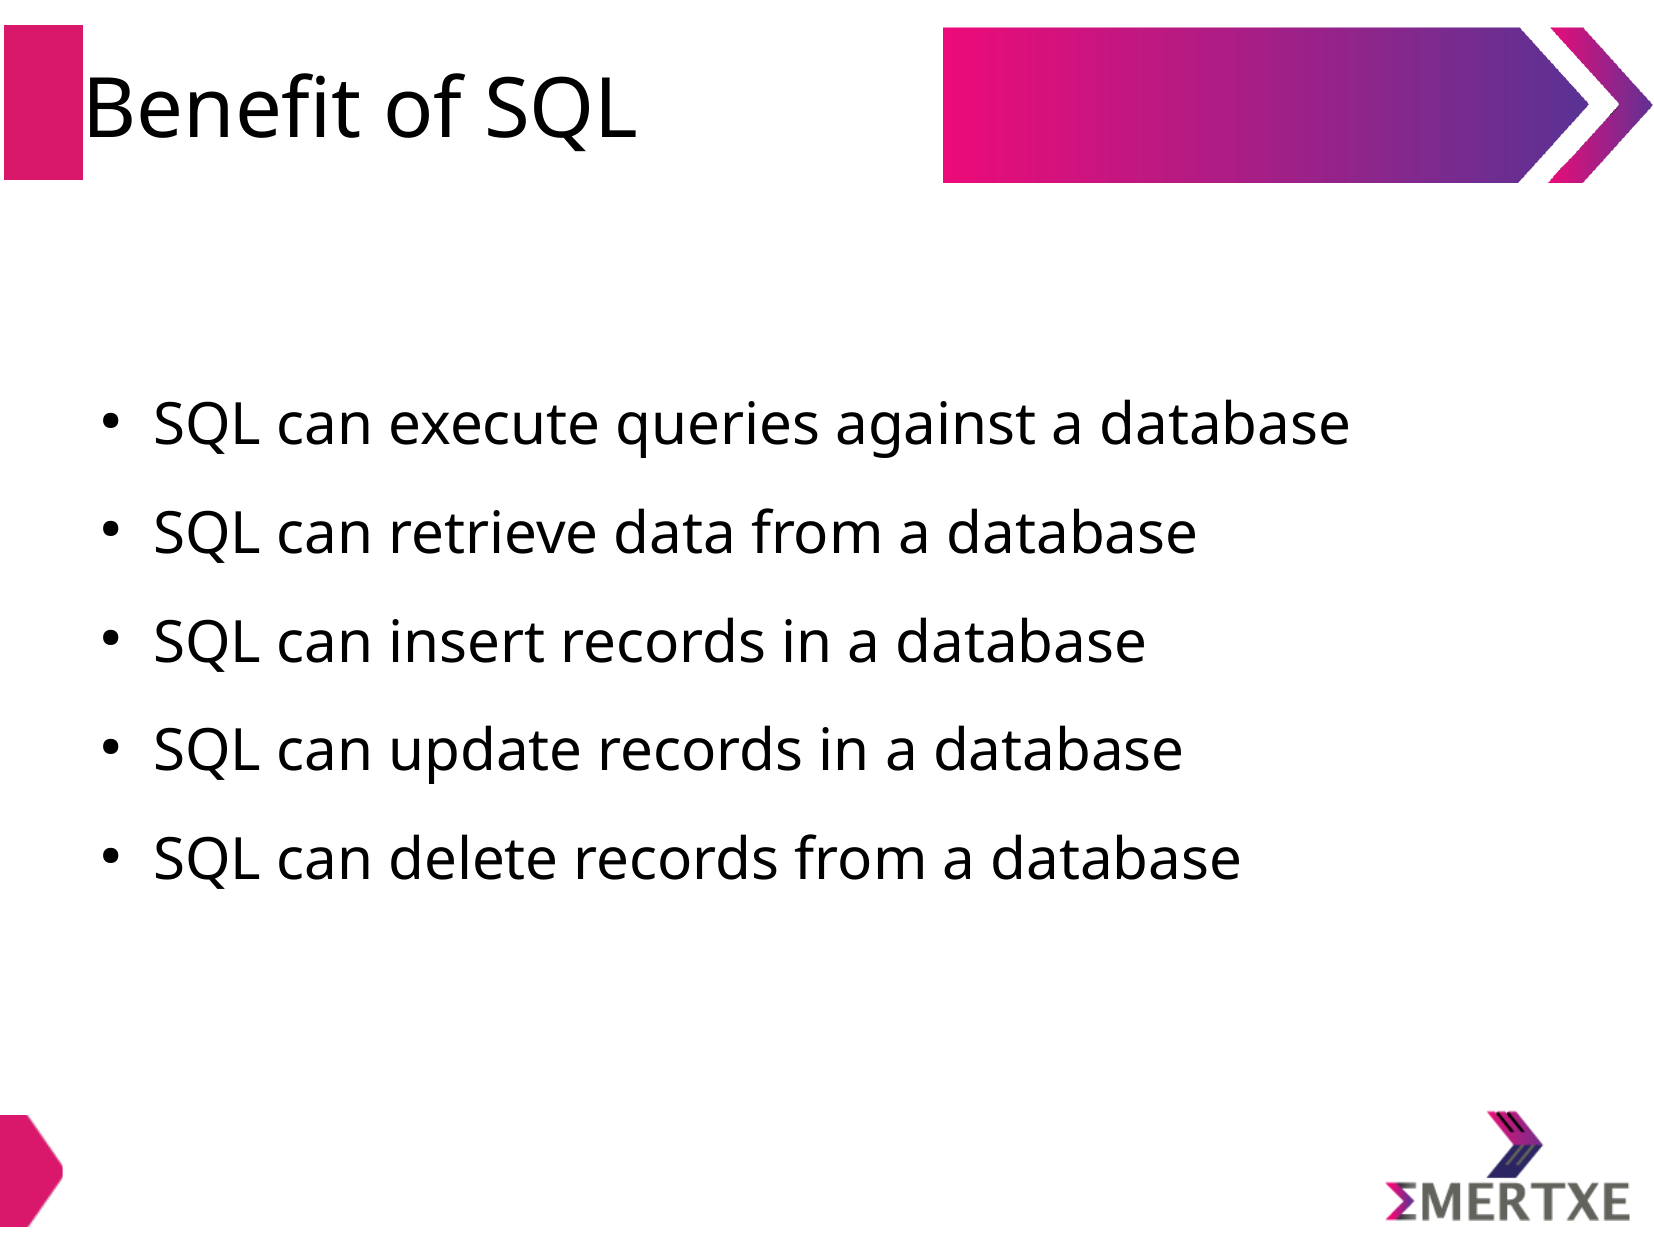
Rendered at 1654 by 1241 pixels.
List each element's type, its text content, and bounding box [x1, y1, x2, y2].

title Benefit of SQL [82, 2, 1571, 210]
list SQL can execute queries against a database SQL can retrieve data from a database SQL can insert records in a database SQL can update records in a database SQL can delete records from a database [82, 290, 1571, 1010]
picture [1385, 1107, 1631, 1221]
picture [1571, 27, 1653, 183]
